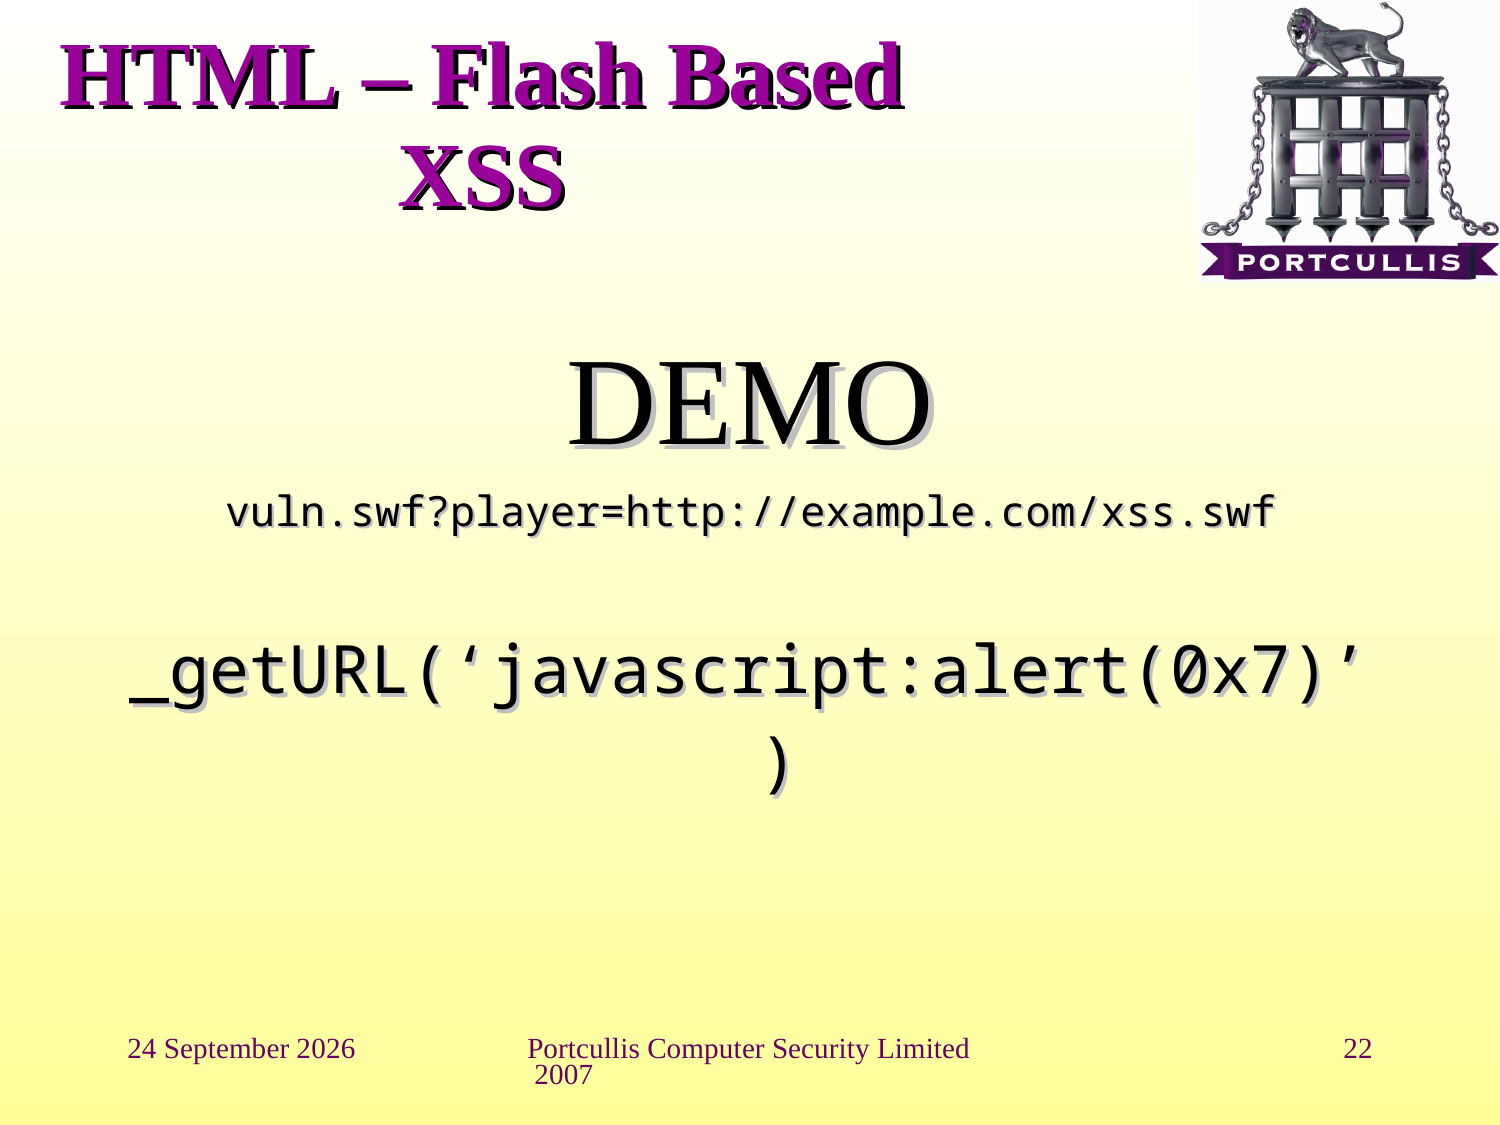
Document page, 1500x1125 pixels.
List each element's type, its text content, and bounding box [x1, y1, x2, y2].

list DEMO vuln.swf?player=http://example.com/xss.swf _getURL(‘javascript:alert(0x7)’) [112, 324, 1388, 1125]
picture [1198, 0, 1500, 283]
title HTML – Flash Based XSS [0, 0, 963, 250]
